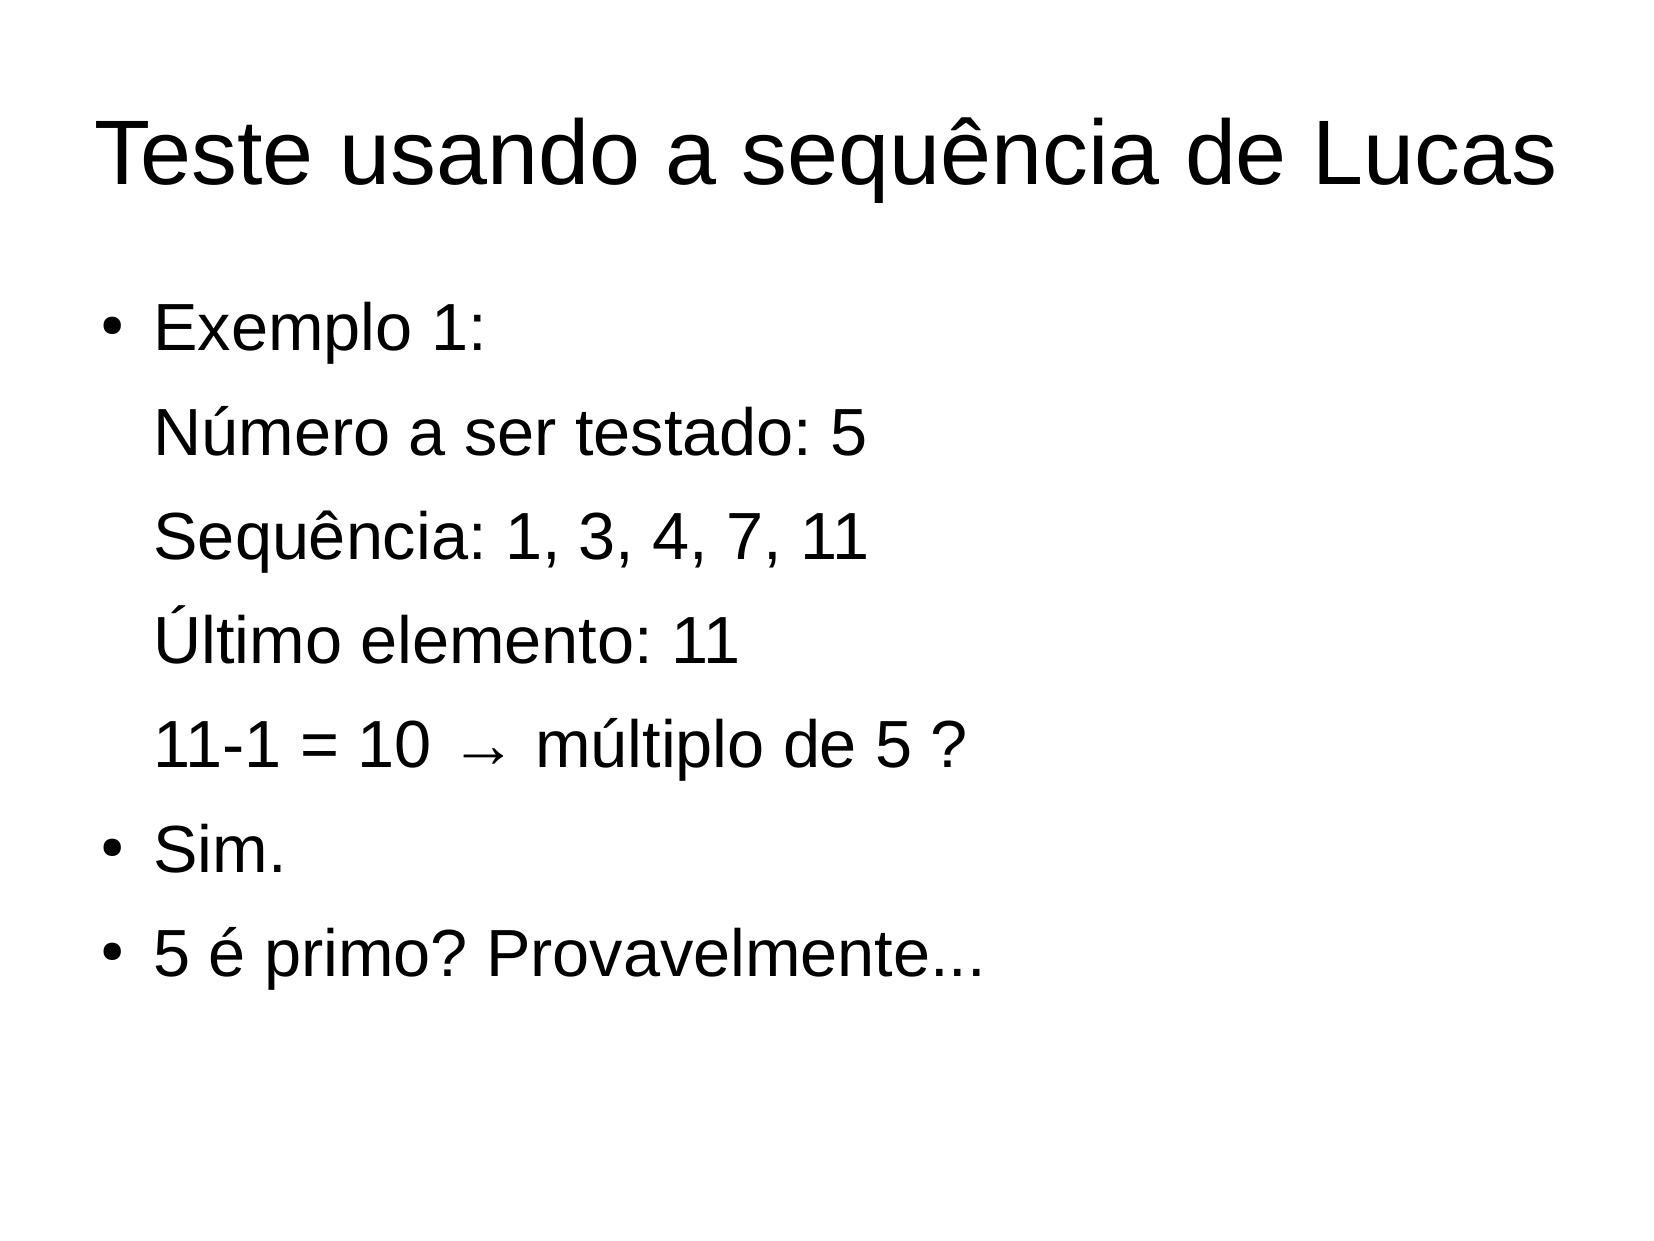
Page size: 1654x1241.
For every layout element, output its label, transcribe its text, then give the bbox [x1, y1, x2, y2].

title Teste usando a sequência de Lucas [82, 49, 1571, 257]
list Exemplo 1: Número a ser testado: 5 Sequência: 1, 3, 4, 7, 11 Último elemento: 11 11-1 = 10 → múltiplo de 5 ? Sim. 5 é primo? Provavelmente... [82, 290, 1571, 1010]
